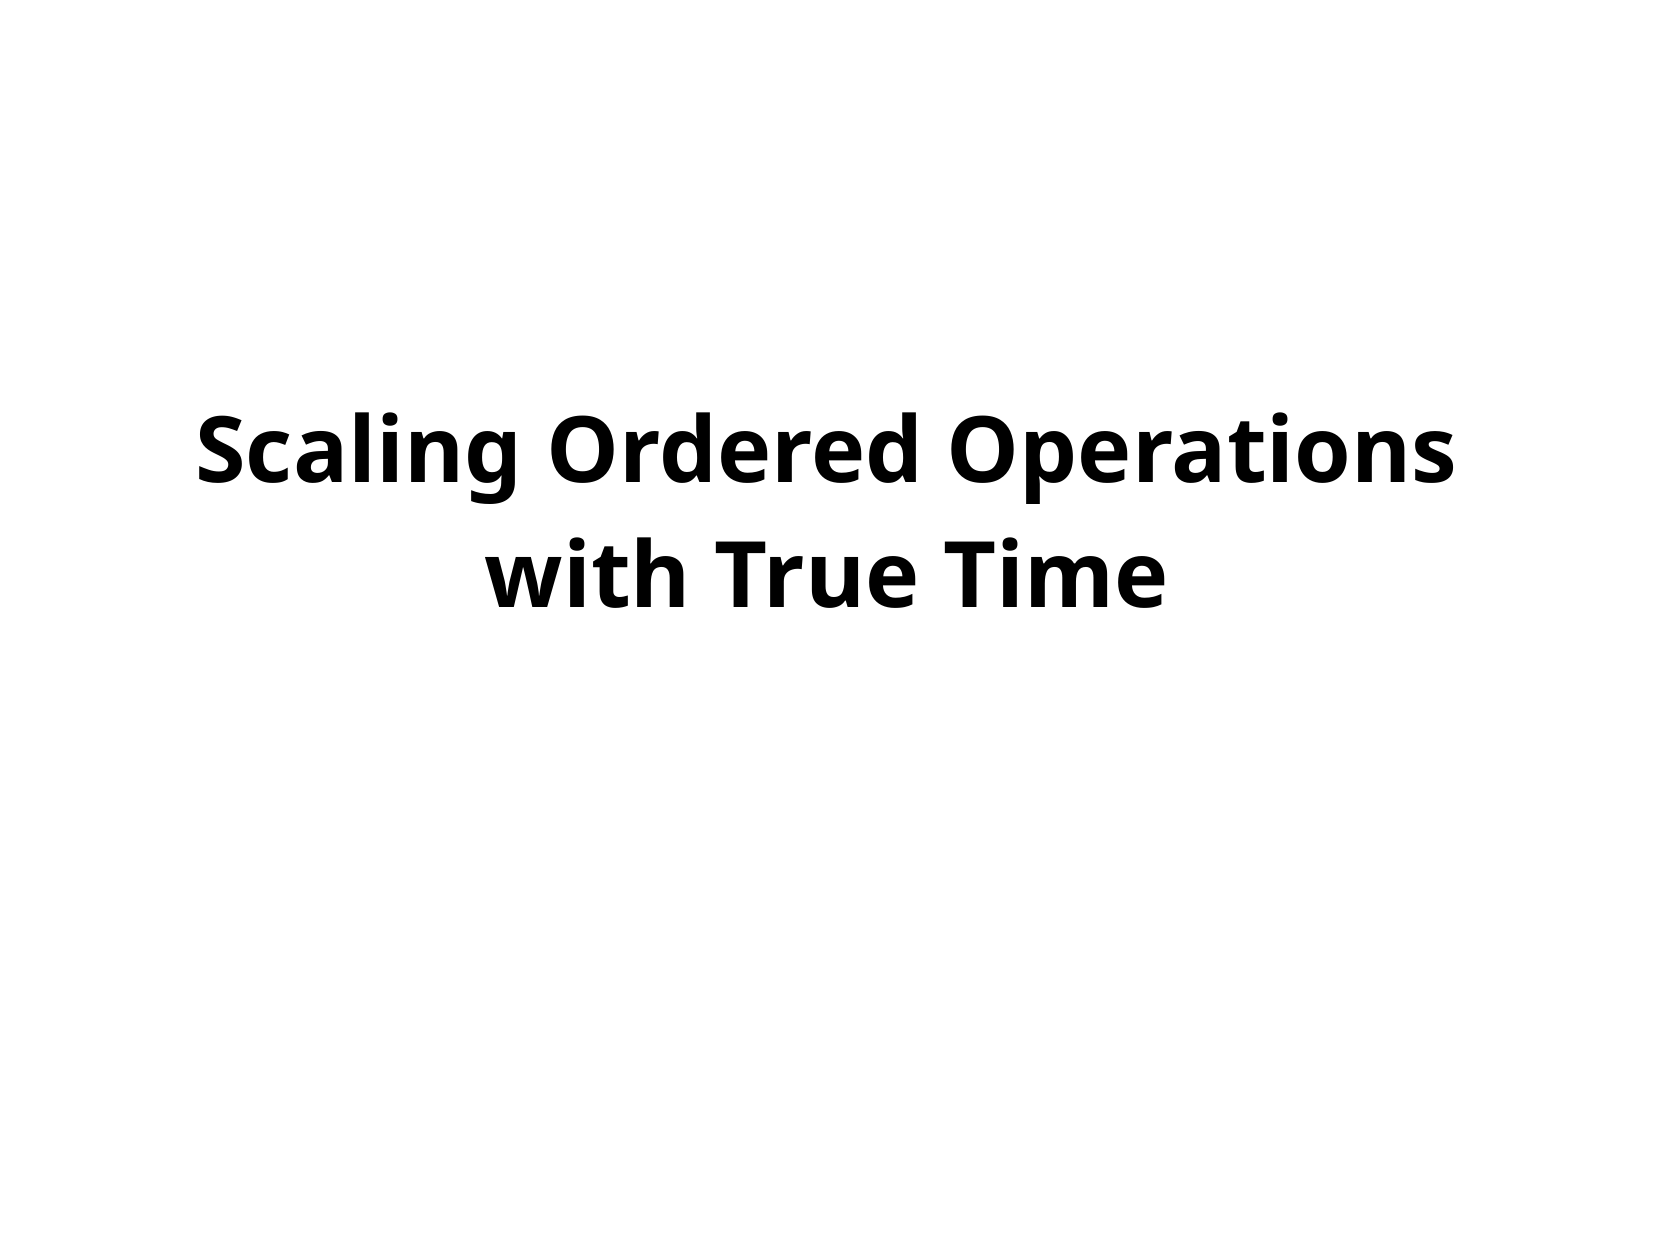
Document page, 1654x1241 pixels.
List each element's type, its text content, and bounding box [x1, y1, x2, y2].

subtitle Scaling Ordered Operations with True Time [82, 29, 1571, 990]
